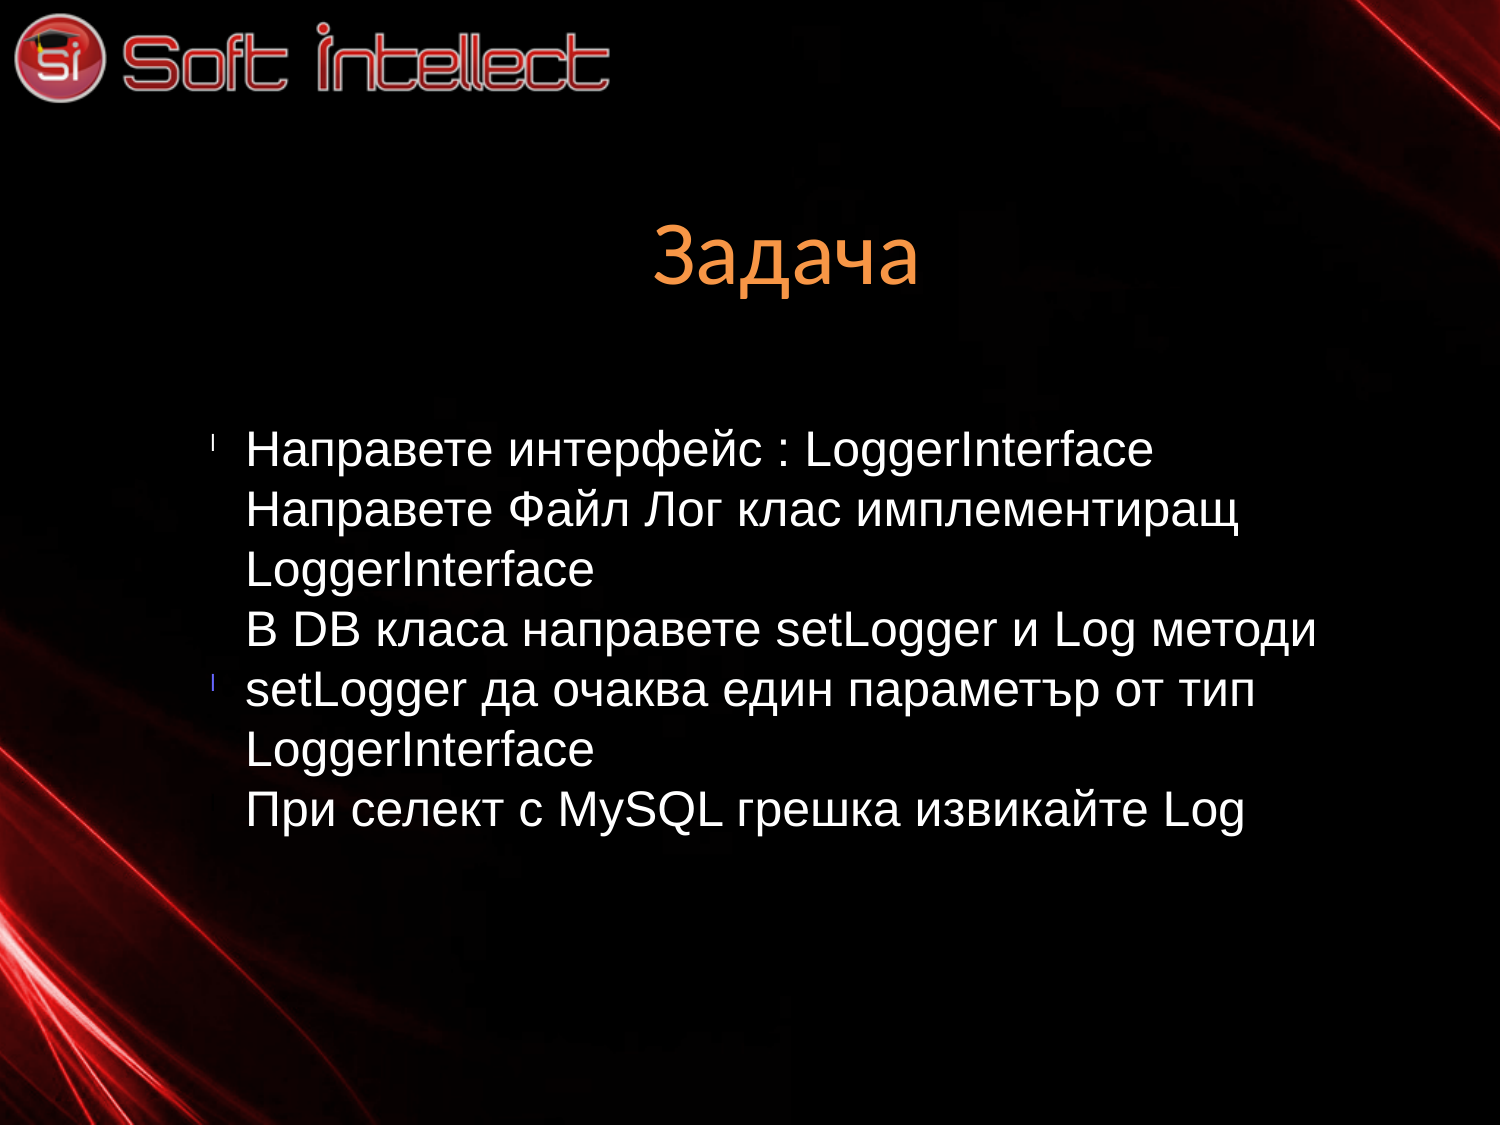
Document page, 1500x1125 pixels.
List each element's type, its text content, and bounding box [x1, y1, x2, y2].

text_box Направете интерфейс : LoggerInterface Направете Файл Лог клас имплементиращ LoggerInterface В DB класа направете setLogger и Log методи setLogger да очаква един параметър от тип LoggerInterface При селект с MySQL грешка извикайте Log [195, 408, 1500, 1125]
picture [0, 0, 1500, 1125]
text_box Задача [150, 127, 1425, 368]
